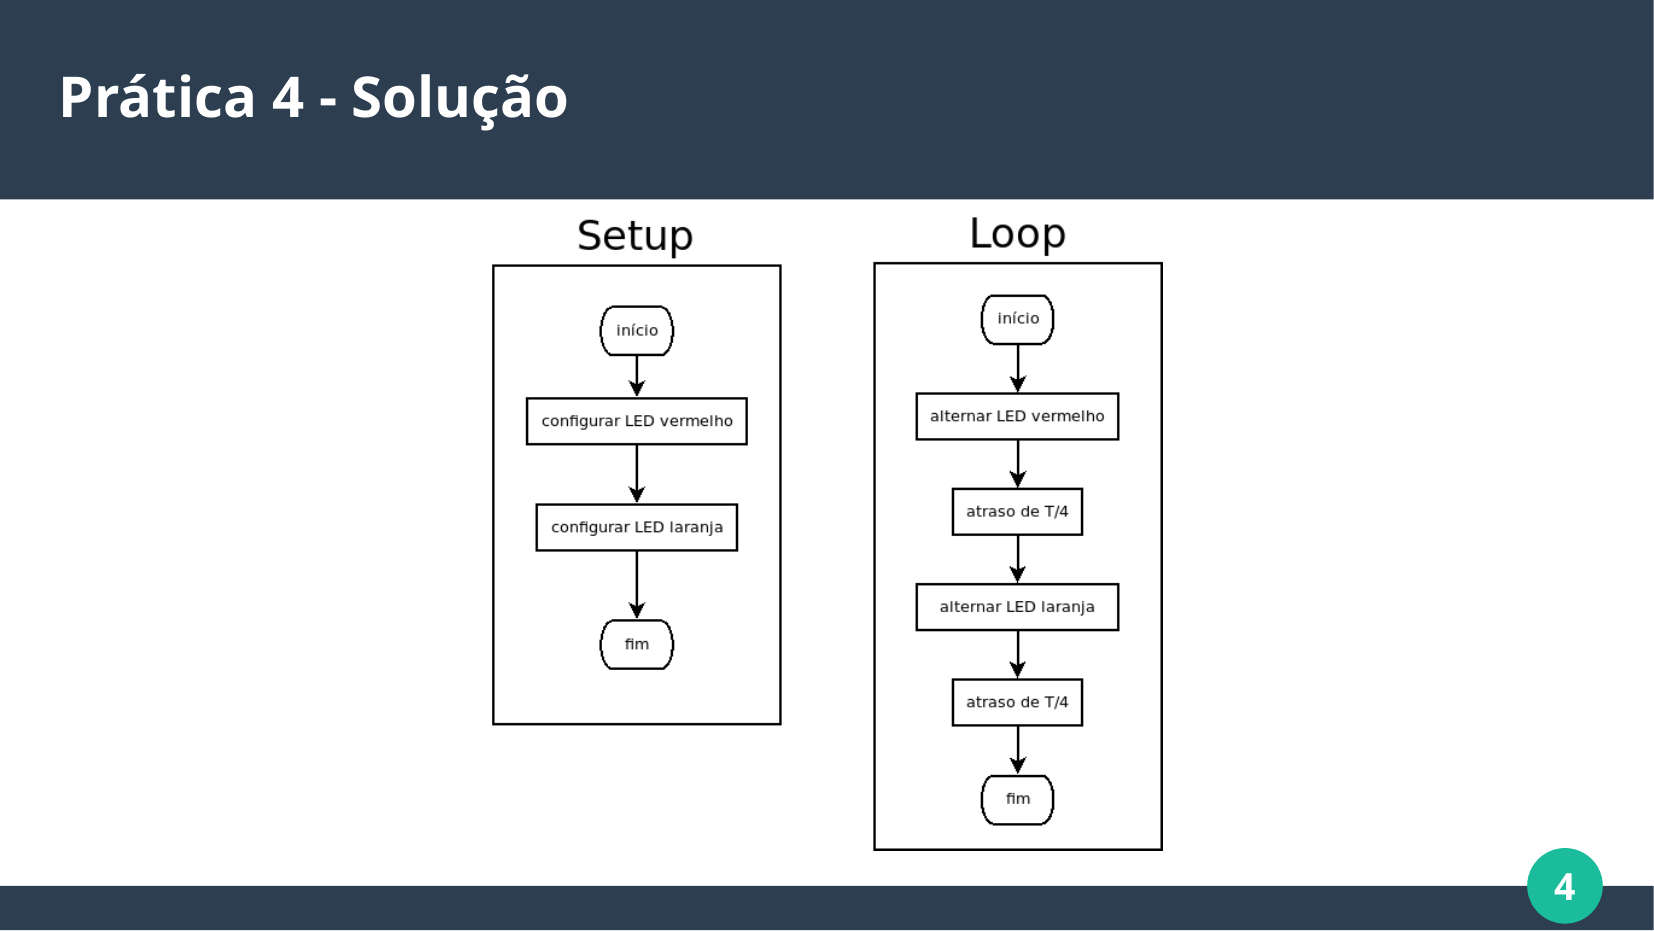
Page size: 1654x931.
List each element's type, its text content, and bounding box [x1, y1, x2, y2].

title Prática 4 - Solução [59, 37, 1595, 155]
picture [491, 209, 1163, 851]
